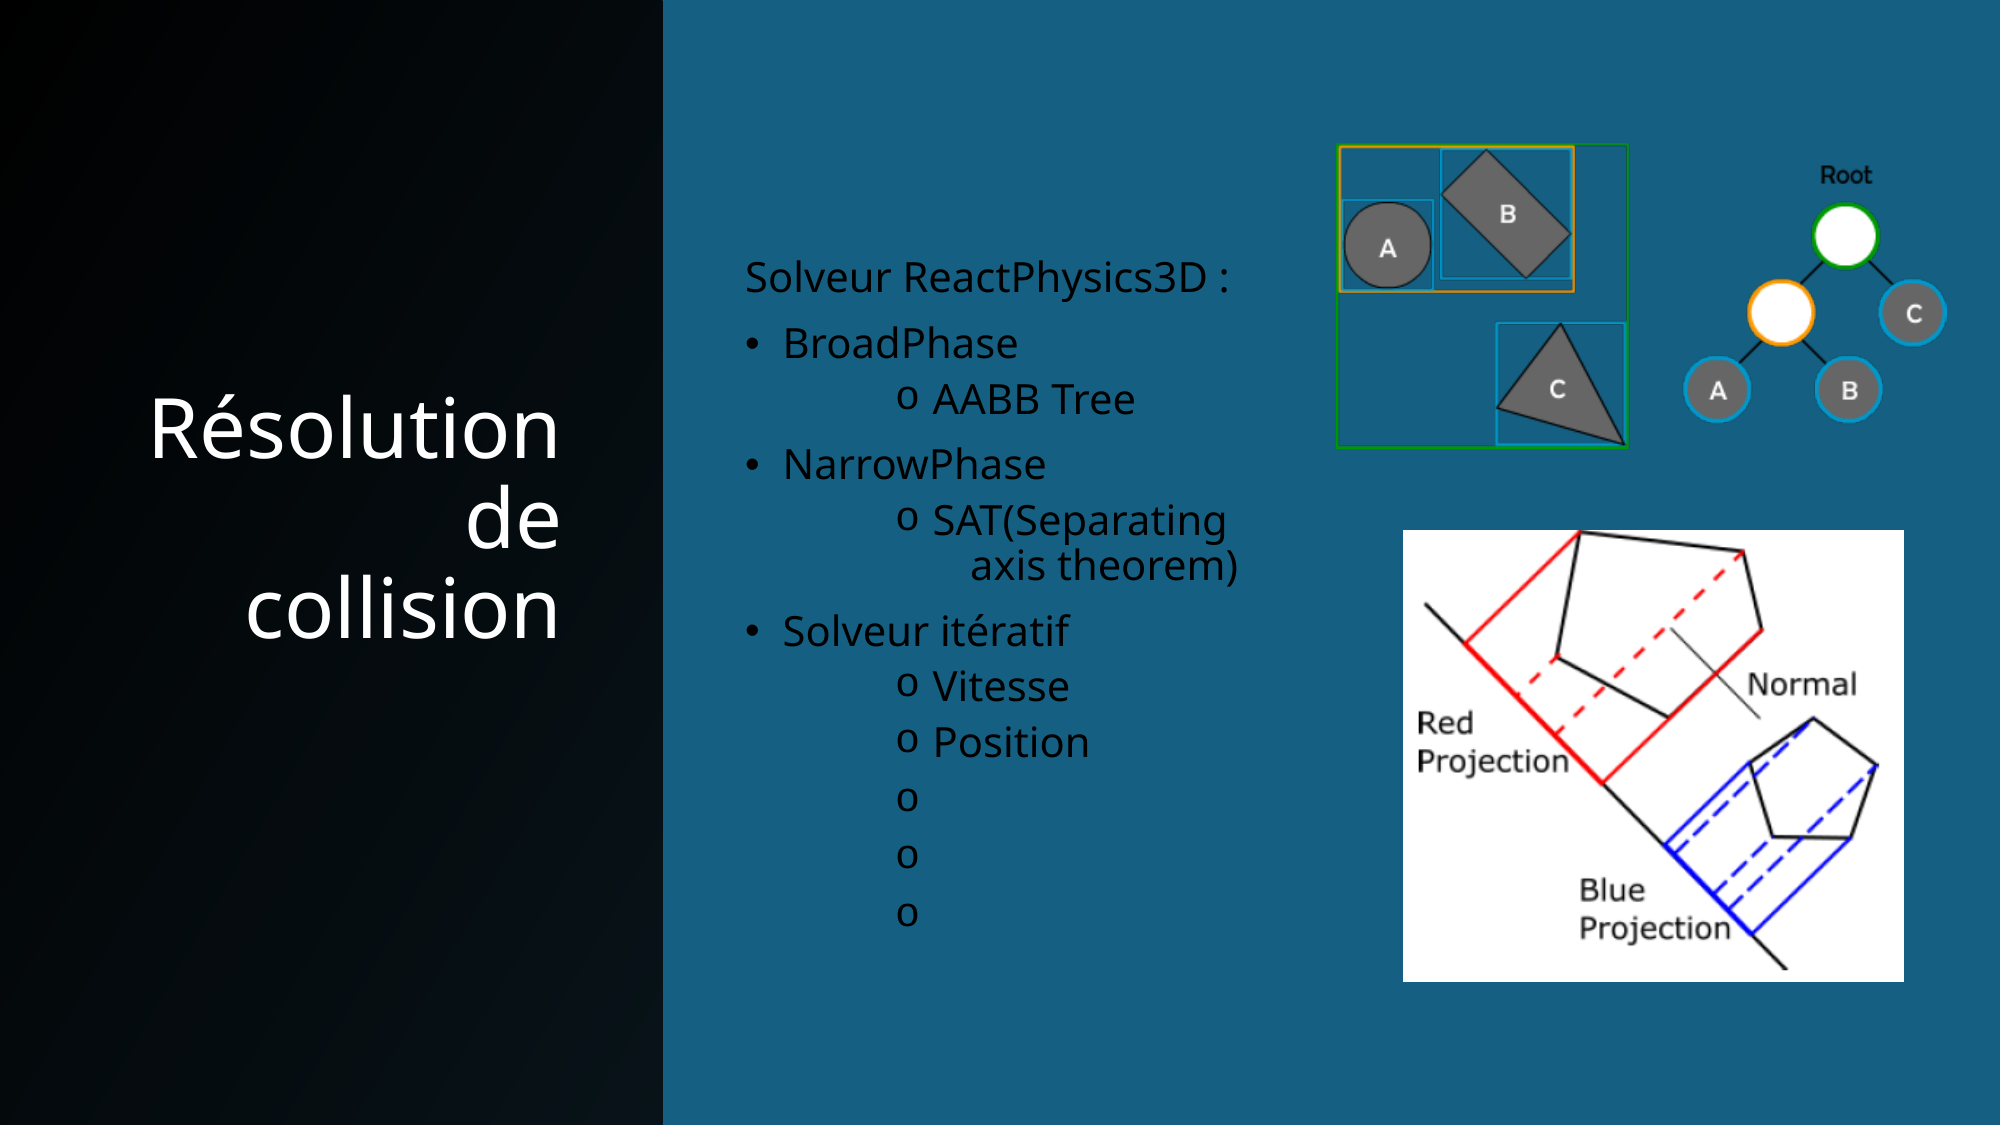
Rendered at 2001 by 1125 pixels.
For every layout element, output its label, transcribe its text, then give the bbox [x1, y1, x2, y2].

picture [1883, 284, 1943, 342]
picture [1403, 530, 1904, 982]
title Résolution de collision [132, 75, 599, 664]
text_box [0, 0, 2000, 1125]
list Solveur ReactPhysics3D : BroadPhase AABB Tree NarrowPhase SAT(Separating axis theorem) Solveur itératif Vitesse Position [730, 144, 1270, 1052]
picture [1336, 143, 1947, 449]
